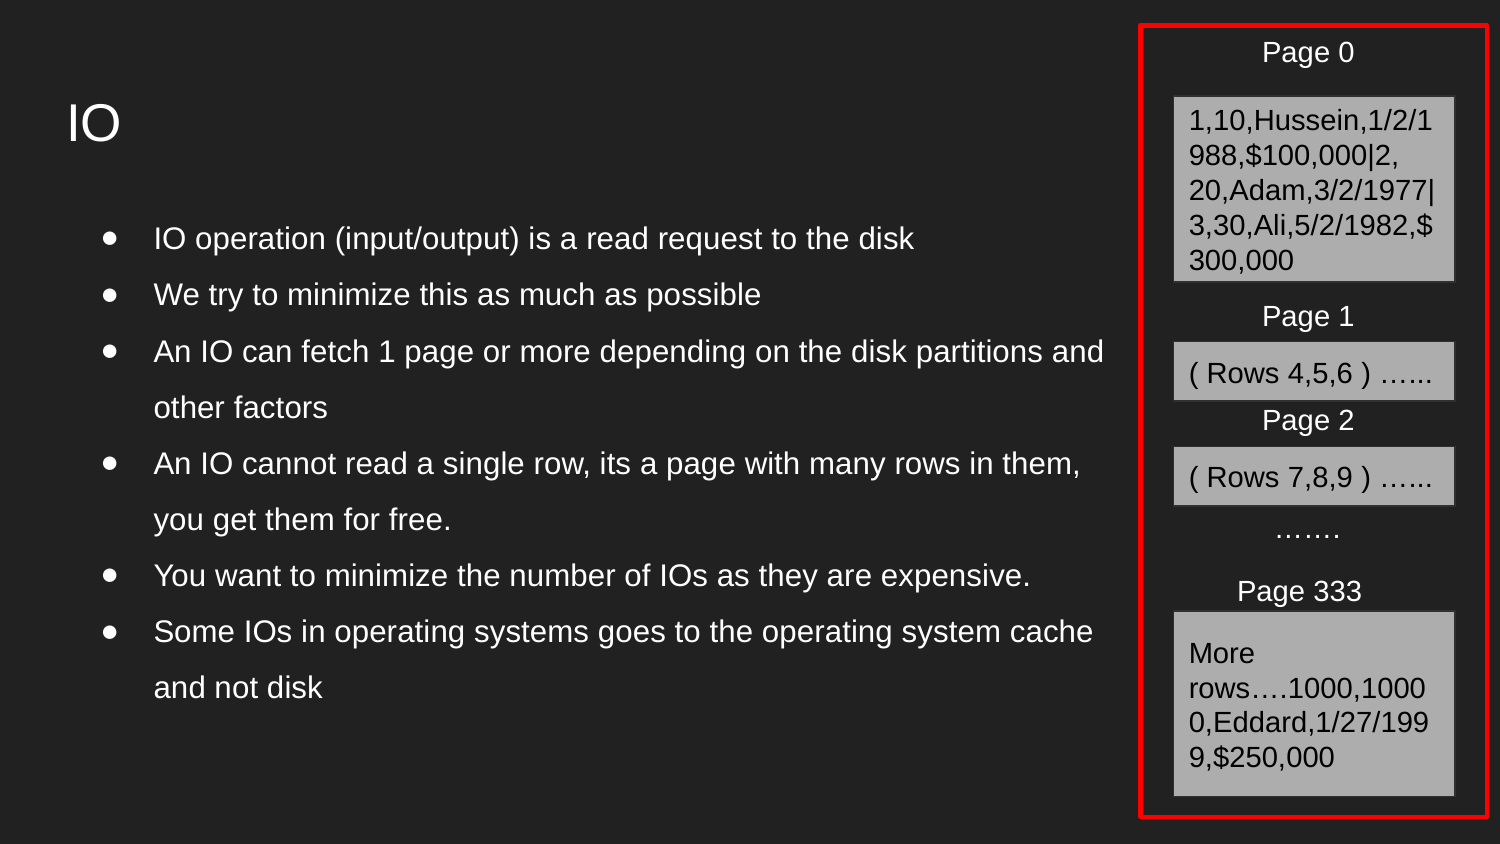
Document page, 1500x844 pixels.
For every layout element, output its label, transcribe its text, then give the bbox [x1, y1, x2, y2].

title IO [51, 72, 1138, 167]
text_box Page 0 [1247, 18, 1382, 84]
text_box ( Rows 4,5,6 ) …... [1173, 341, 1456, 402]
text_box ……. [1258, 494, 1394, 560]
title IO [1143, 72, 1449, 167]
text_box Page 2 [1247, 386, 1382, 452]
text_box More rows….1000,10000,Eddard,1/27/1999,$250,000 [1173, 610, 1456, 797]
text_box IO operation (input/output) is a read request to the disk We try to minimize this as much as possible An IO can fetch 1 page or more depending on the disk partitions and other factors An IO cannot read a single row, its a page with many rows in them, you get them for free. You want to minimize the number of IOs as they are expensive. Some IOs in operating systems goes to the operating system cache and not disk [63, 184, 1138, 721]
text_box ( Rows 7,8,9 ) …... [1173, 446, 1456, 506]
text_box Page 333 [1222, 557, 1395, 623]
text_box Page 1 [1247, 281, 1382, 347]
text_box 1,10,Hussein,1/2/1988,$100,000|2, 20,Adam,3/2/1977|3,30,Ali,5/2/1982,$300,000 [1173, 96, 1456, 282]
